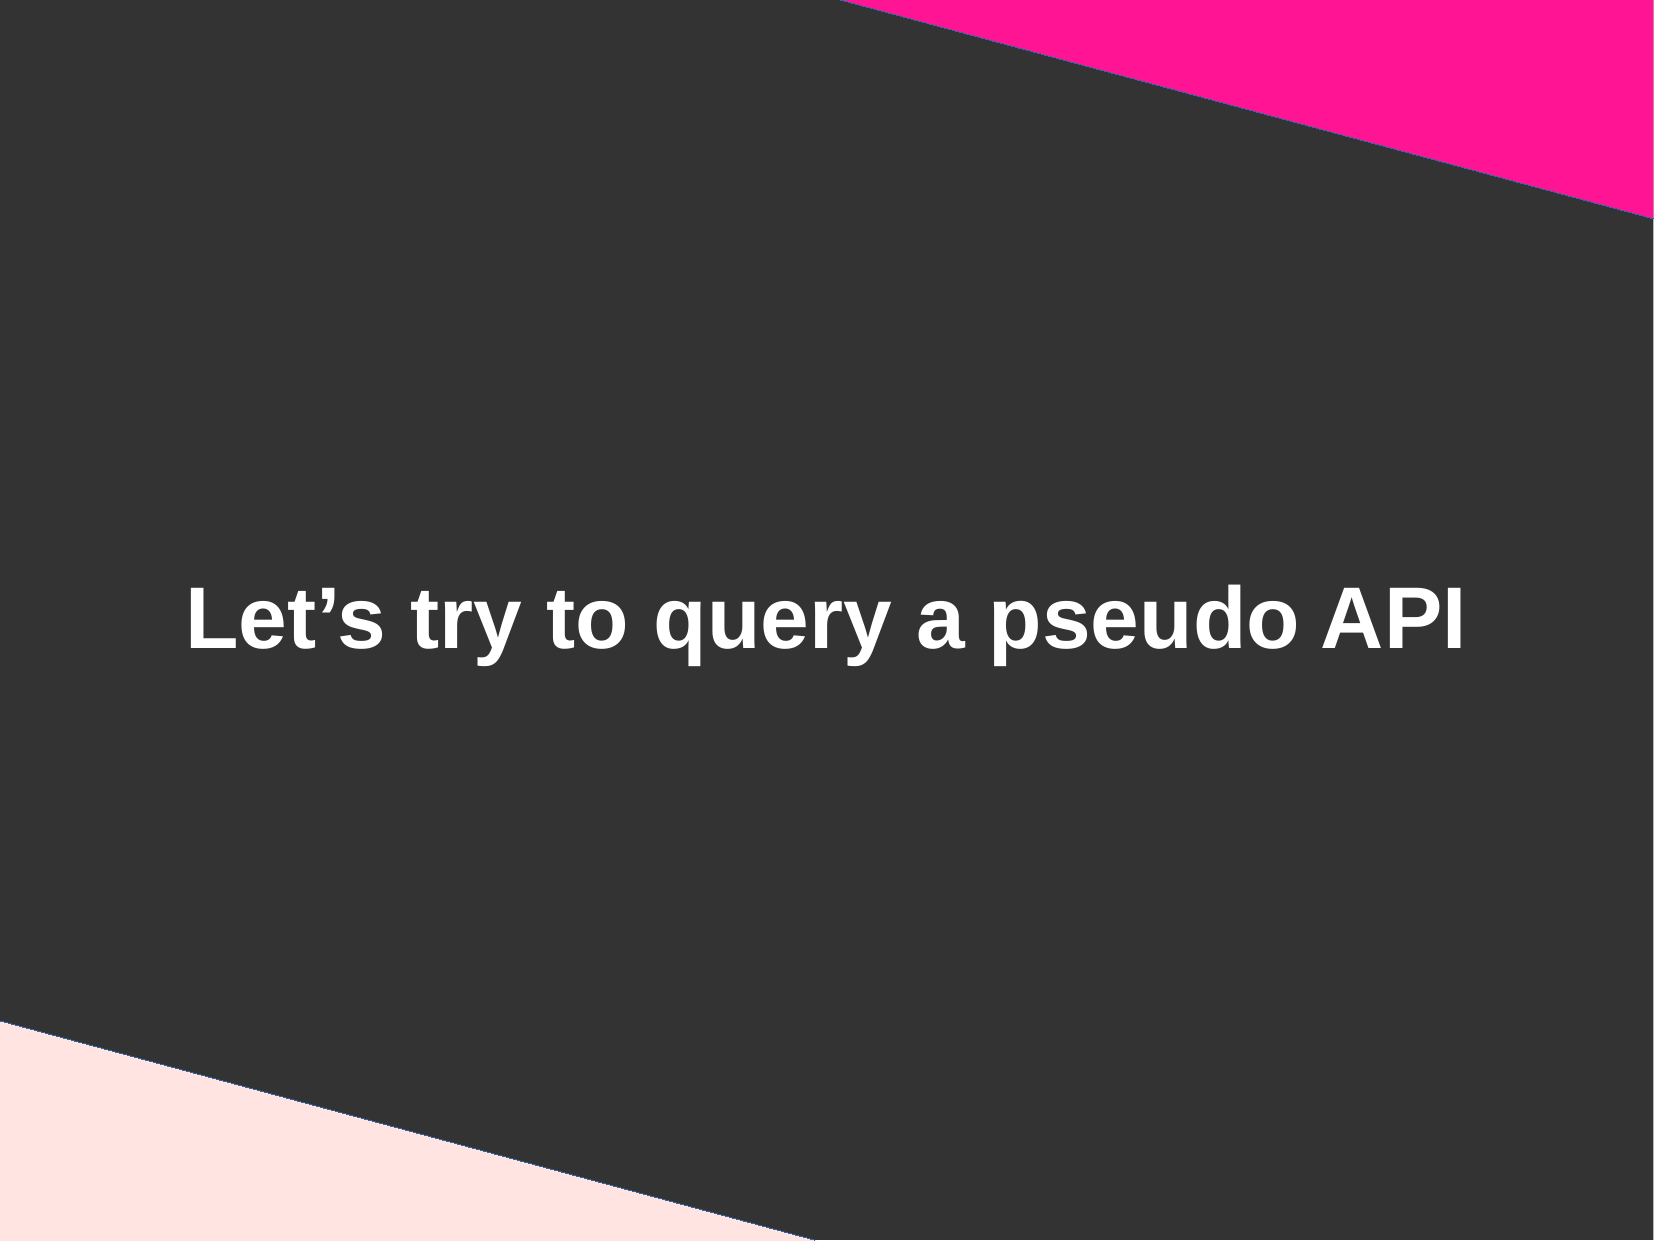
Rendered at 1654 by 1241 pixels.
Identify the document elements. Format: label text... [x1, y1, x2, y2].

text_box [0, 1020, 819, 1241]
text_box [840, 0, 1654, 219]
title Let’s try to query a pseudo API [31, 568, 1622, 672]
